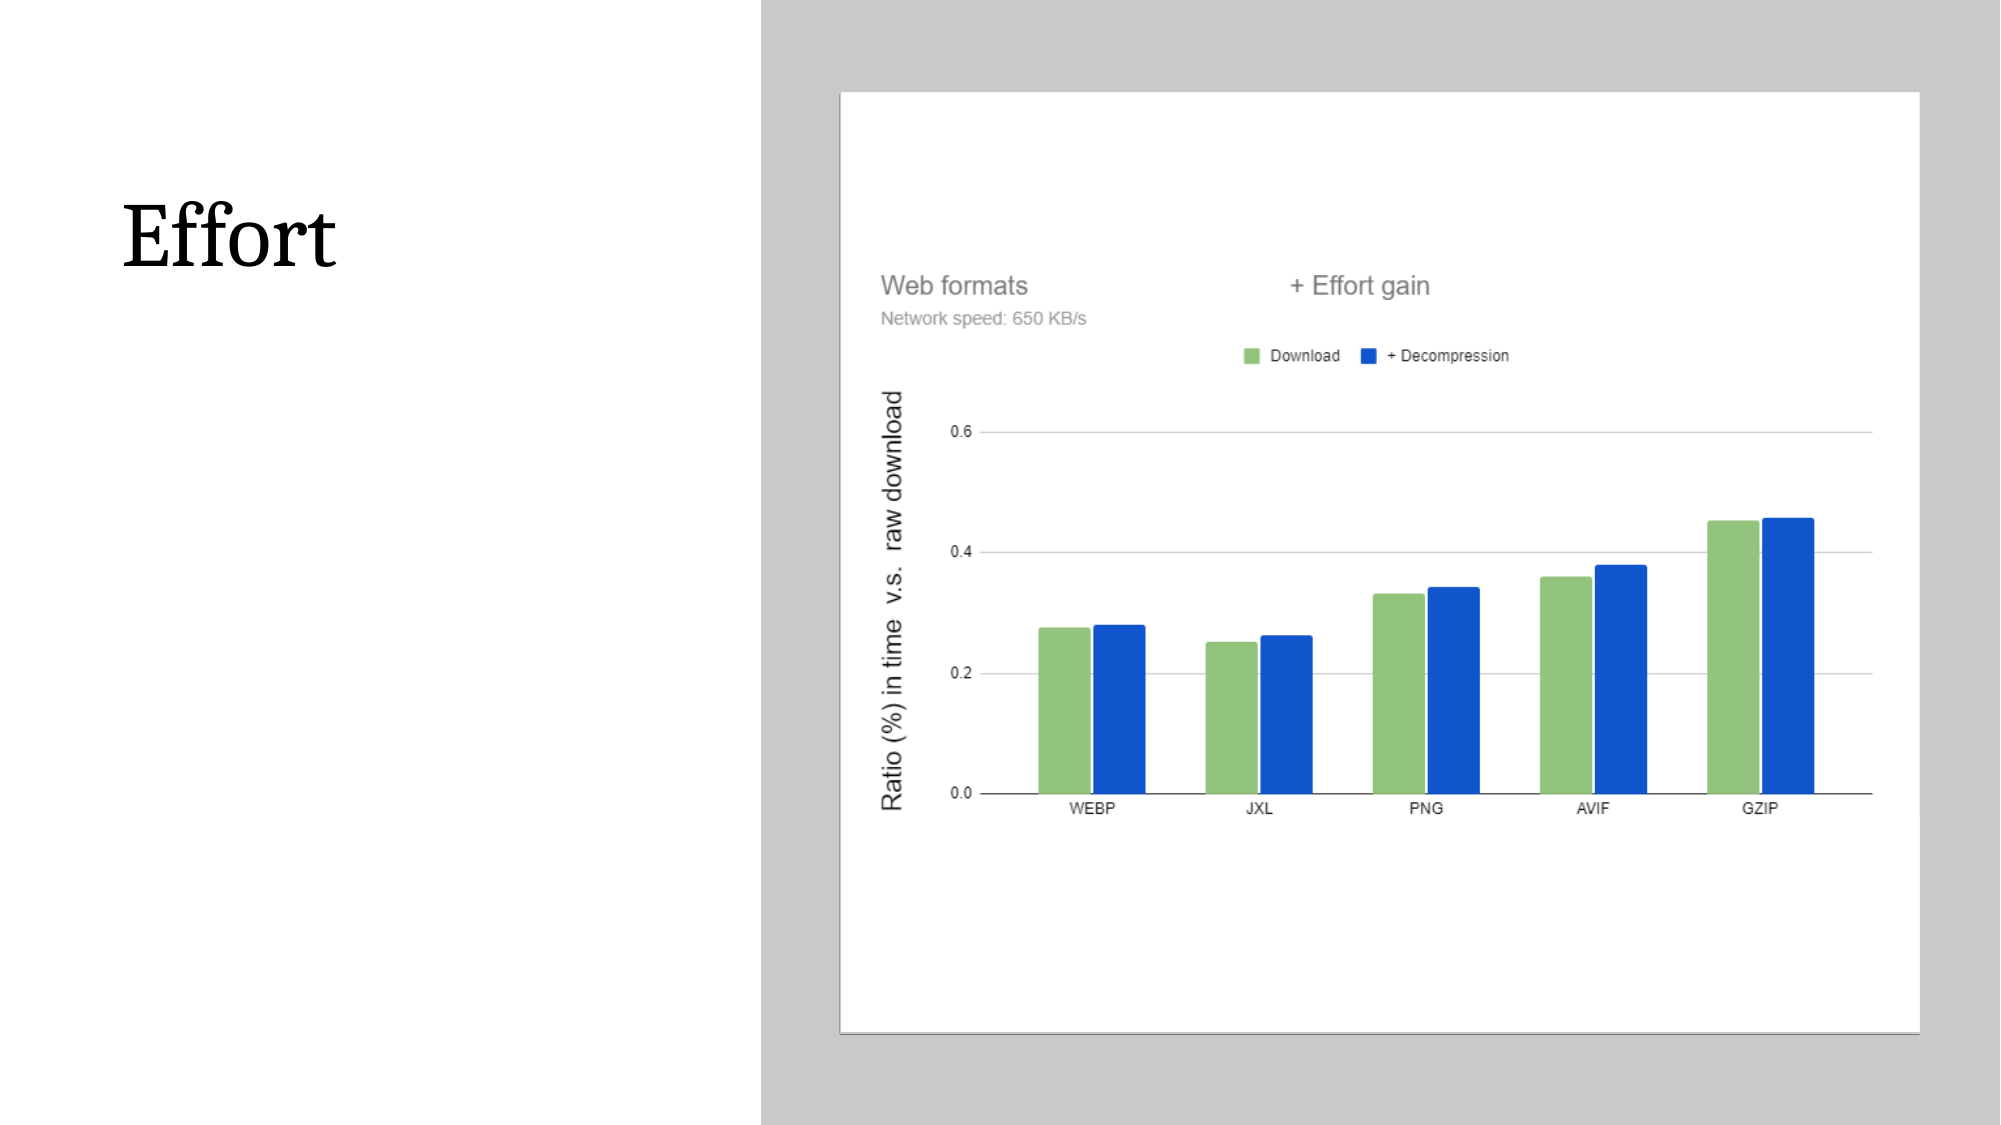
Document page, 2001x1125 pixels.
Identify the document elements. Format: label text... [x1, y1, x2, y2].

text_box [761, 0, 2000, 1125]
picture [857, 244, 1902, 882]
title Effort [106, 103, 682, 370]
